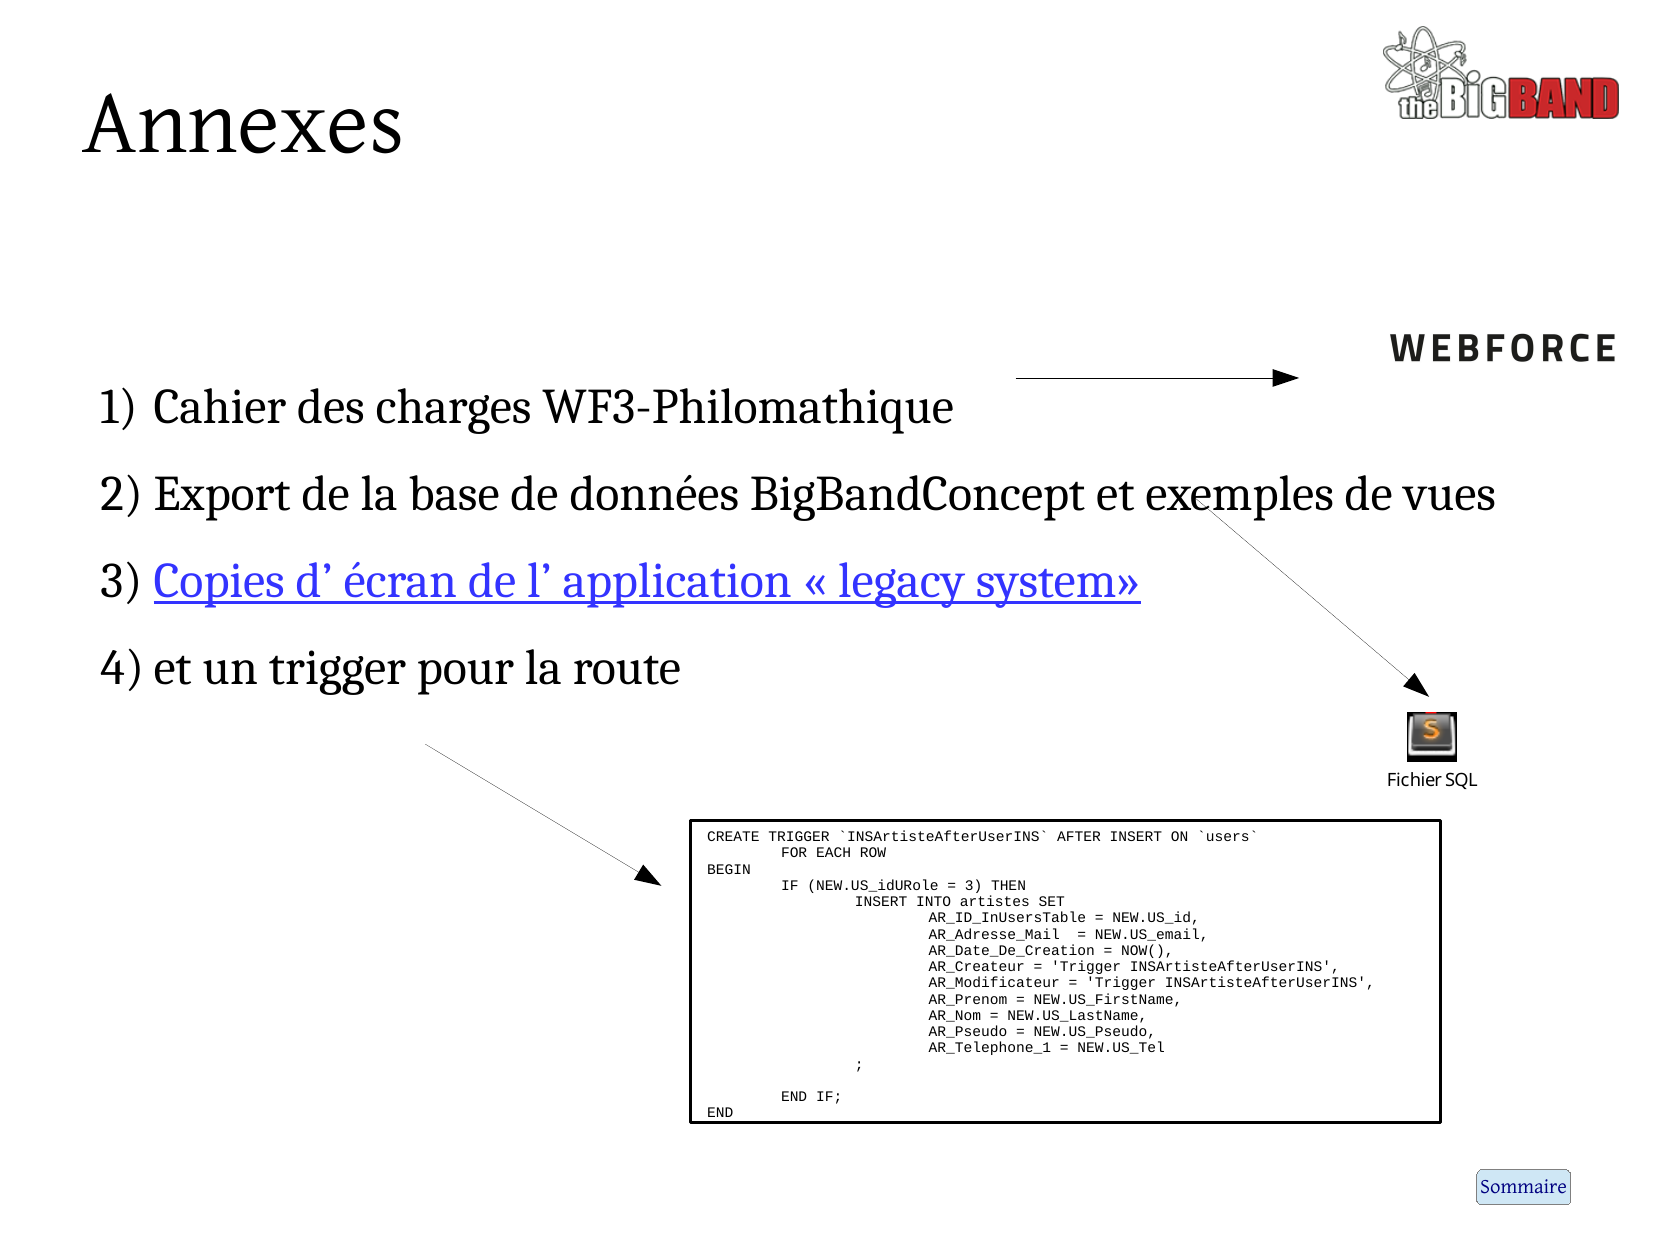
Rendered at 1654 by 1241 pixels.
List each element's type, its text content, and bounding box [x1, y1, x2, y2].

text_box CREATE TRIGGER `INSArtisteAfterUserINS` AFTER INSERT ON `users` FOR EACH ROW BEGIN IF (NEW.US_idURole = 3) THEN INSERT INTO artistes SET AR_ID_InUsersTable = NEW.US_id, AR_Adresse_Mail = NEW.US_email, AR_Date_De_Creation = NOW(), AR_Createur = 'Trigger INSArtisteAfterUserINS', AR_Modificateur = 'Trigger INSArtisteAfterUserINS', AR_Prenom = NEW.US_FirstName, AR_Nom = NEW.US_LastName, AR_Pseudo = NEW.US_Pseudo, AR_Telephone_1 = NEW.US_Tel ; END IF; END [690, 820, 1441, 1123]
picture [1244, 172, 1619, 438]
title Annexes [82, 49, 1571, 201]
list Cahier des charges WF3-Philomathique Export de la base de données BigBandConcept et exemples de vues Copies d’ écran de l’ application « legacy system» et un trigger pour la route [82, 224, 1571, 851]
picture [1383, 26, 1619, 119]
picture [1358, 712, 1509, 839]
text_box Sommaire [1476, 1169, 1571, 1205]
